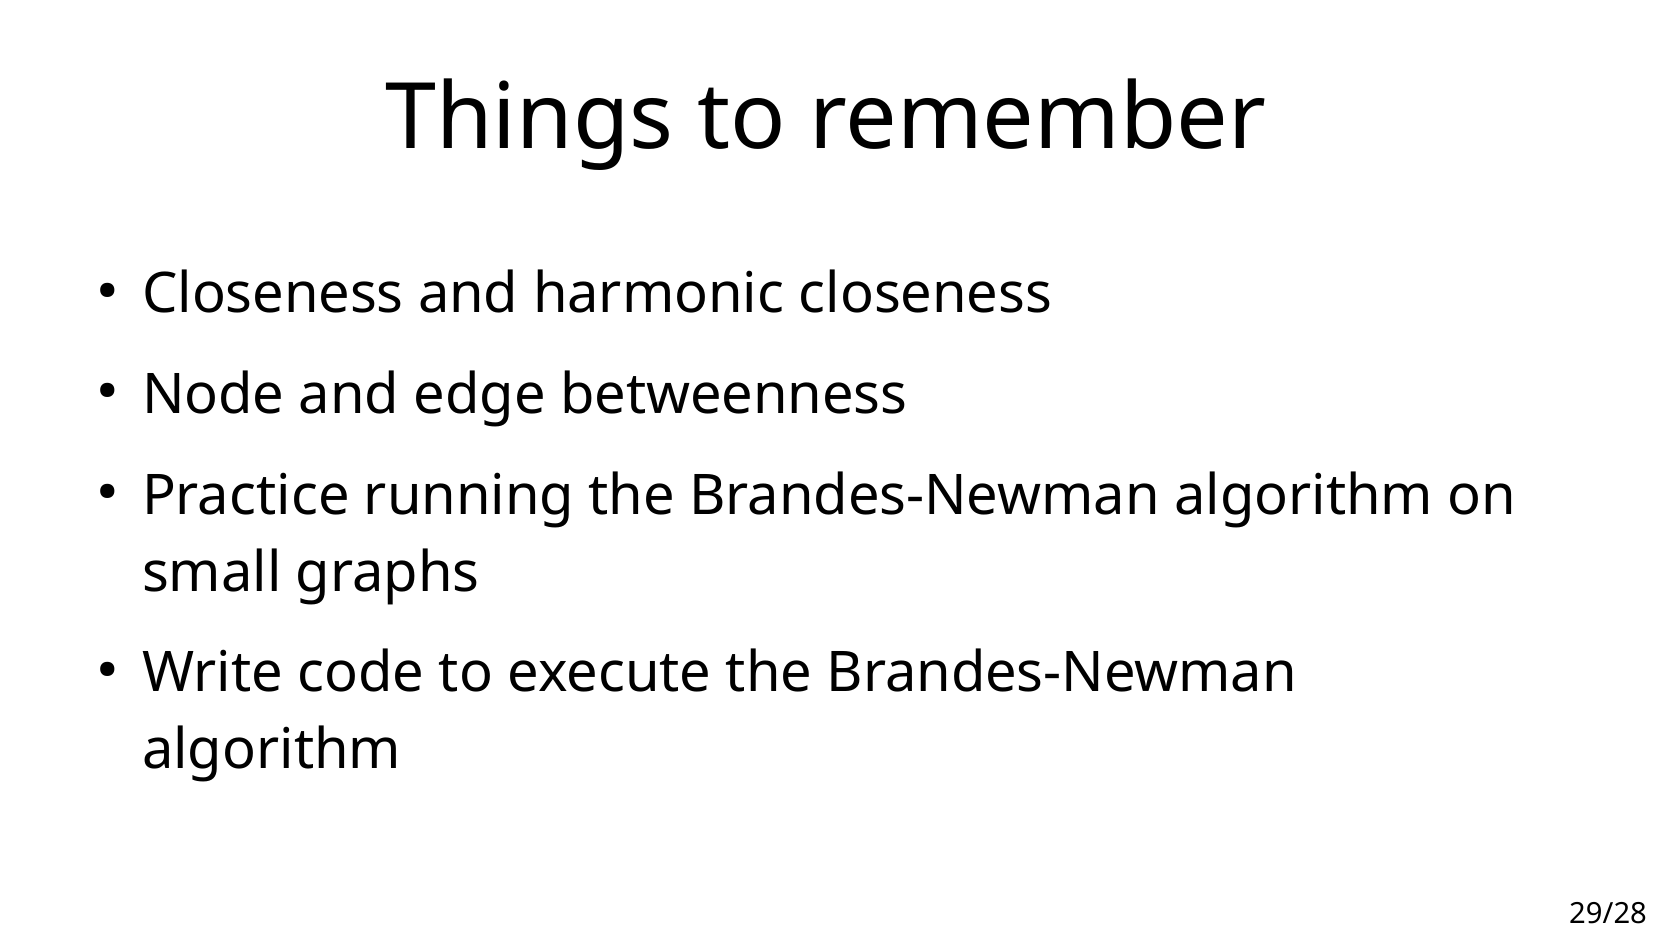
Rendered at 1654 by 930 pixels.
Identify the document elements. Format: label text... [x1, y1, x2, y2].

list Closeness and harmonic closeness Node and edge betweenness Practice running the Brandes-Newman algorithm on small graphs Write code to execute the Brandes-Newman algorithm [82, 252, 1571, 793]
title Things to remember [82, 1, 1571, 225]
